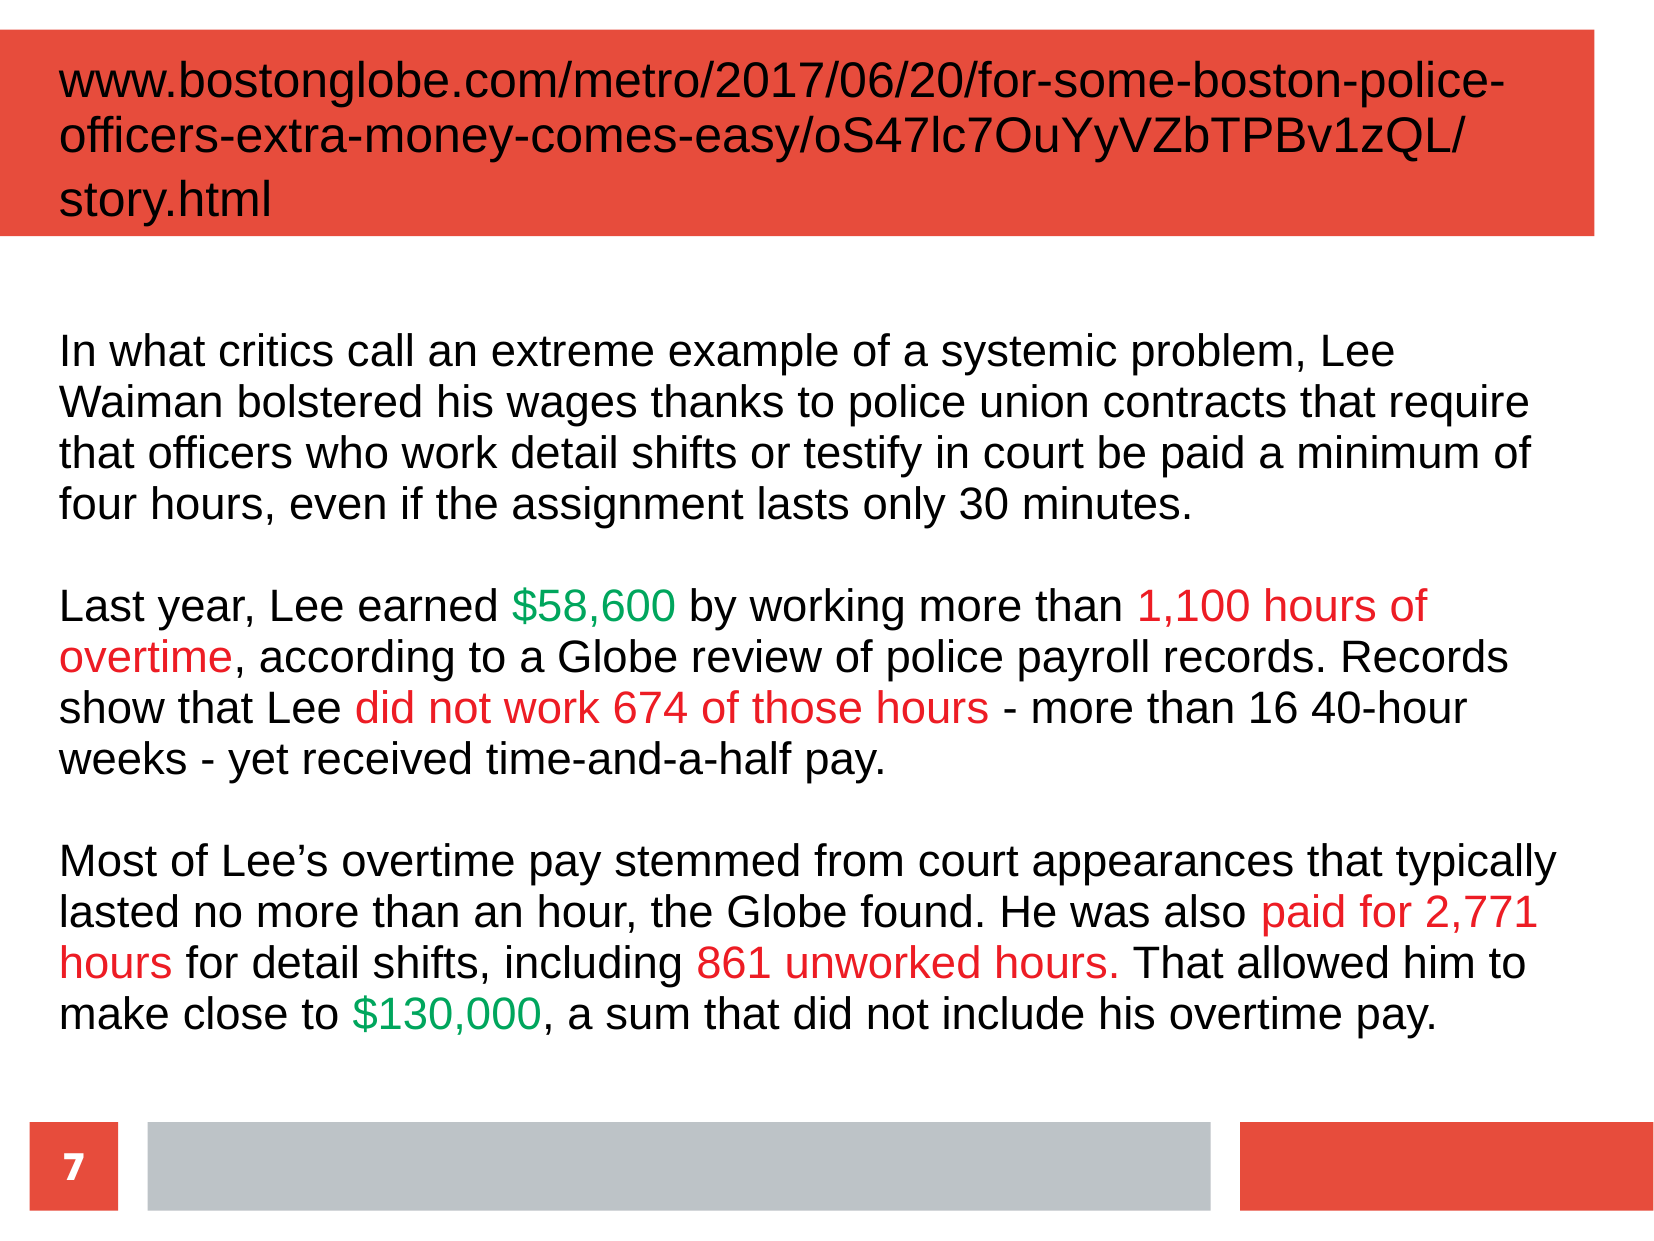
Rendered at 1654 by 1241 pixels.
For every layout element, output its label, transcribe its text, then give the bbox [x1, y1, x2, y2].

title www.bostonglobe.com/metro/2017/06/20/for-some-boston-police-officers-extra-money-comes-easy/oS47lc7OuYyVZbTPBv1zQL/story.html [59, 51, 1595, 200]
list In what critics call an extreme example of a systemic problem, Lee Waiman bolstered his wages thanks to police union contracts that require that officers who work detail shifts or testify in court be paid a minimum of four hours, even if the assignment lasts only 30 minutes. Last year, Lee earned $58,600 by working more than 1,100 hours of overtime, according to a Globe review of police payroll records. Records show that Lee did not work 674 of those hours - more than 16 40-hour weeks - yet received time-and-a-half pay. Most of Lee’s overtime pay stemmed from court appearances that typically lasted no more than an hour, the Globe found. He was also paid for 2,771 hours for detail shifts, including 861 unworked hours. That allowed him to make close to $130,000, a sum that did not include his overtime pay. [59, 324, 1565, 1093]
